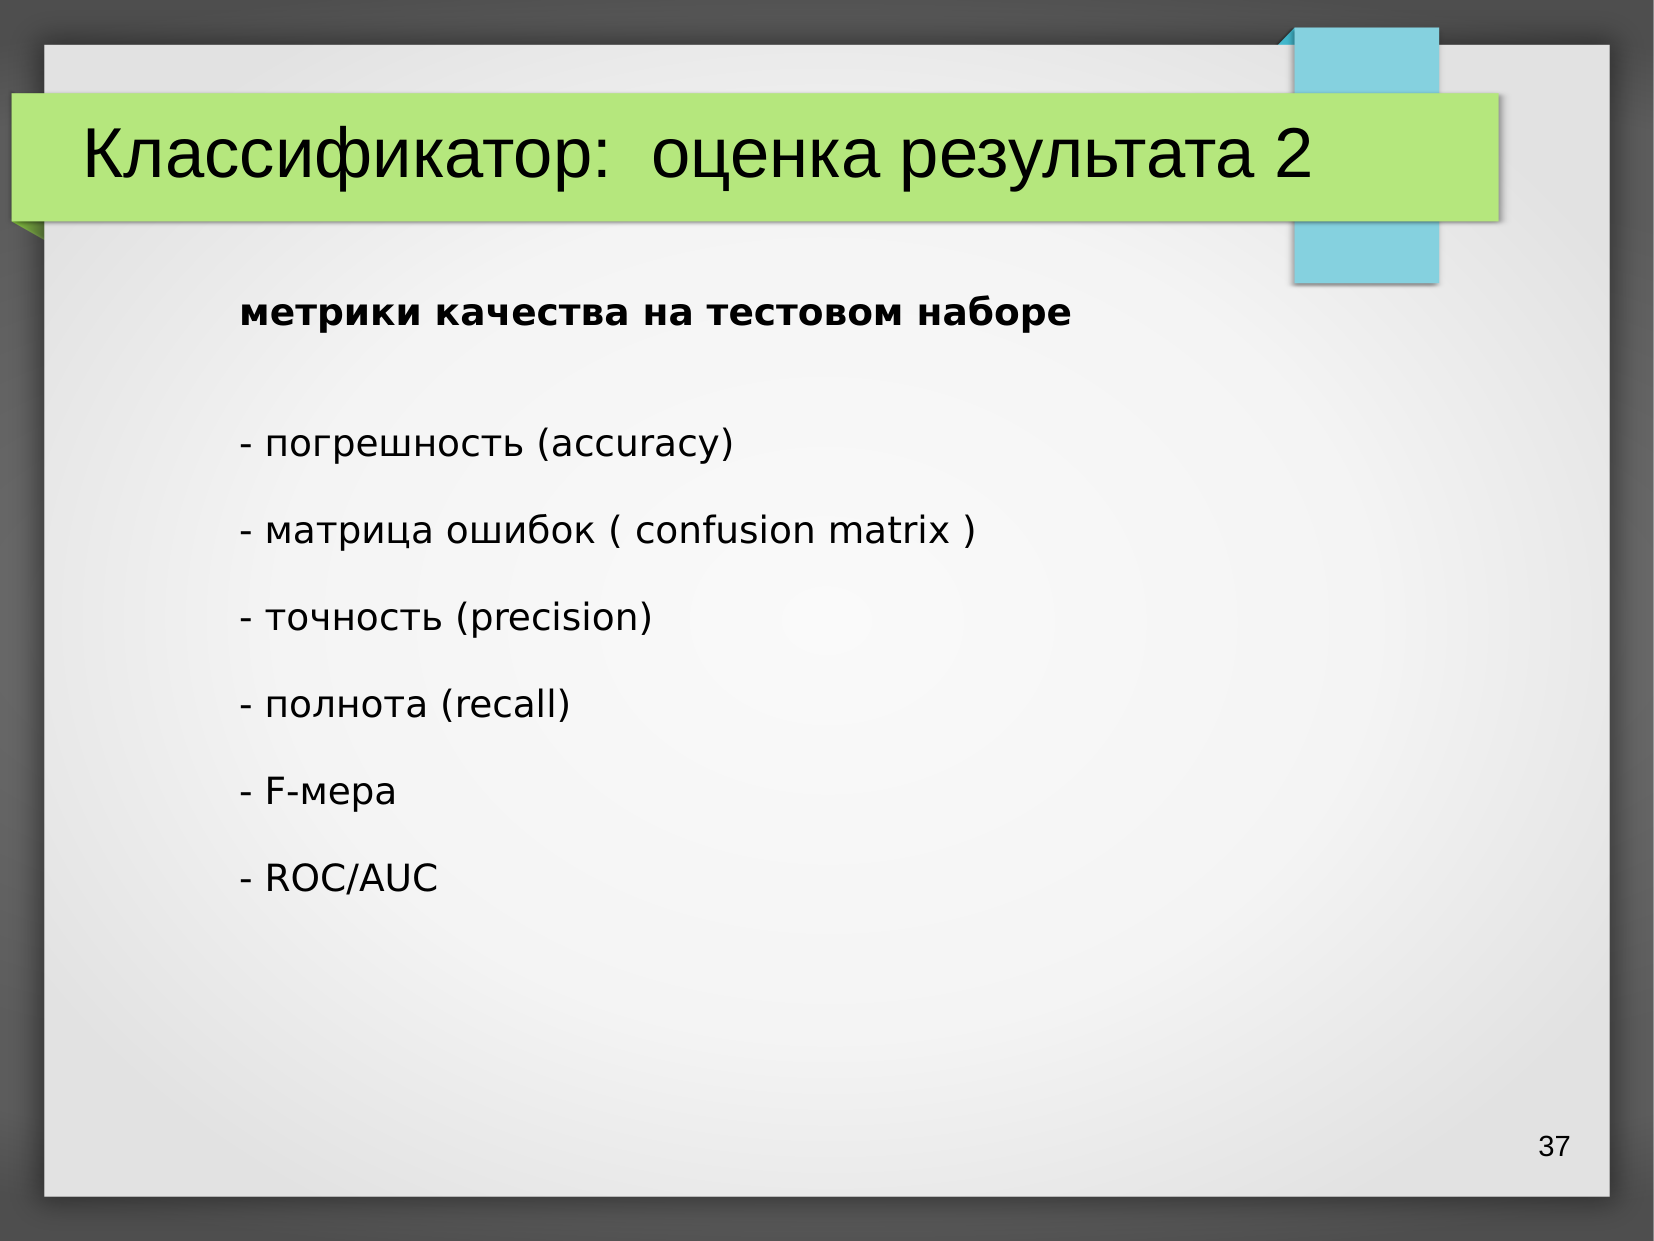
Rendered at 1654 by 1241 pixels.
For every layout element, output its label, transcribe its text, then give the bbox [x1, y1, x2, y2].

picture [0, 0, 1654, 1241]
text_box метрики качества на тестовом наборе - погрешность (accuracy) - матрица ошибок ( confusion matrix ) - точность (precision) - полнота (recall) - F-мера - ROC/AUC [224, 283, 1512, 1158]
title Классификатор: оценка результата 2 [82, 49, 1571, 257]
